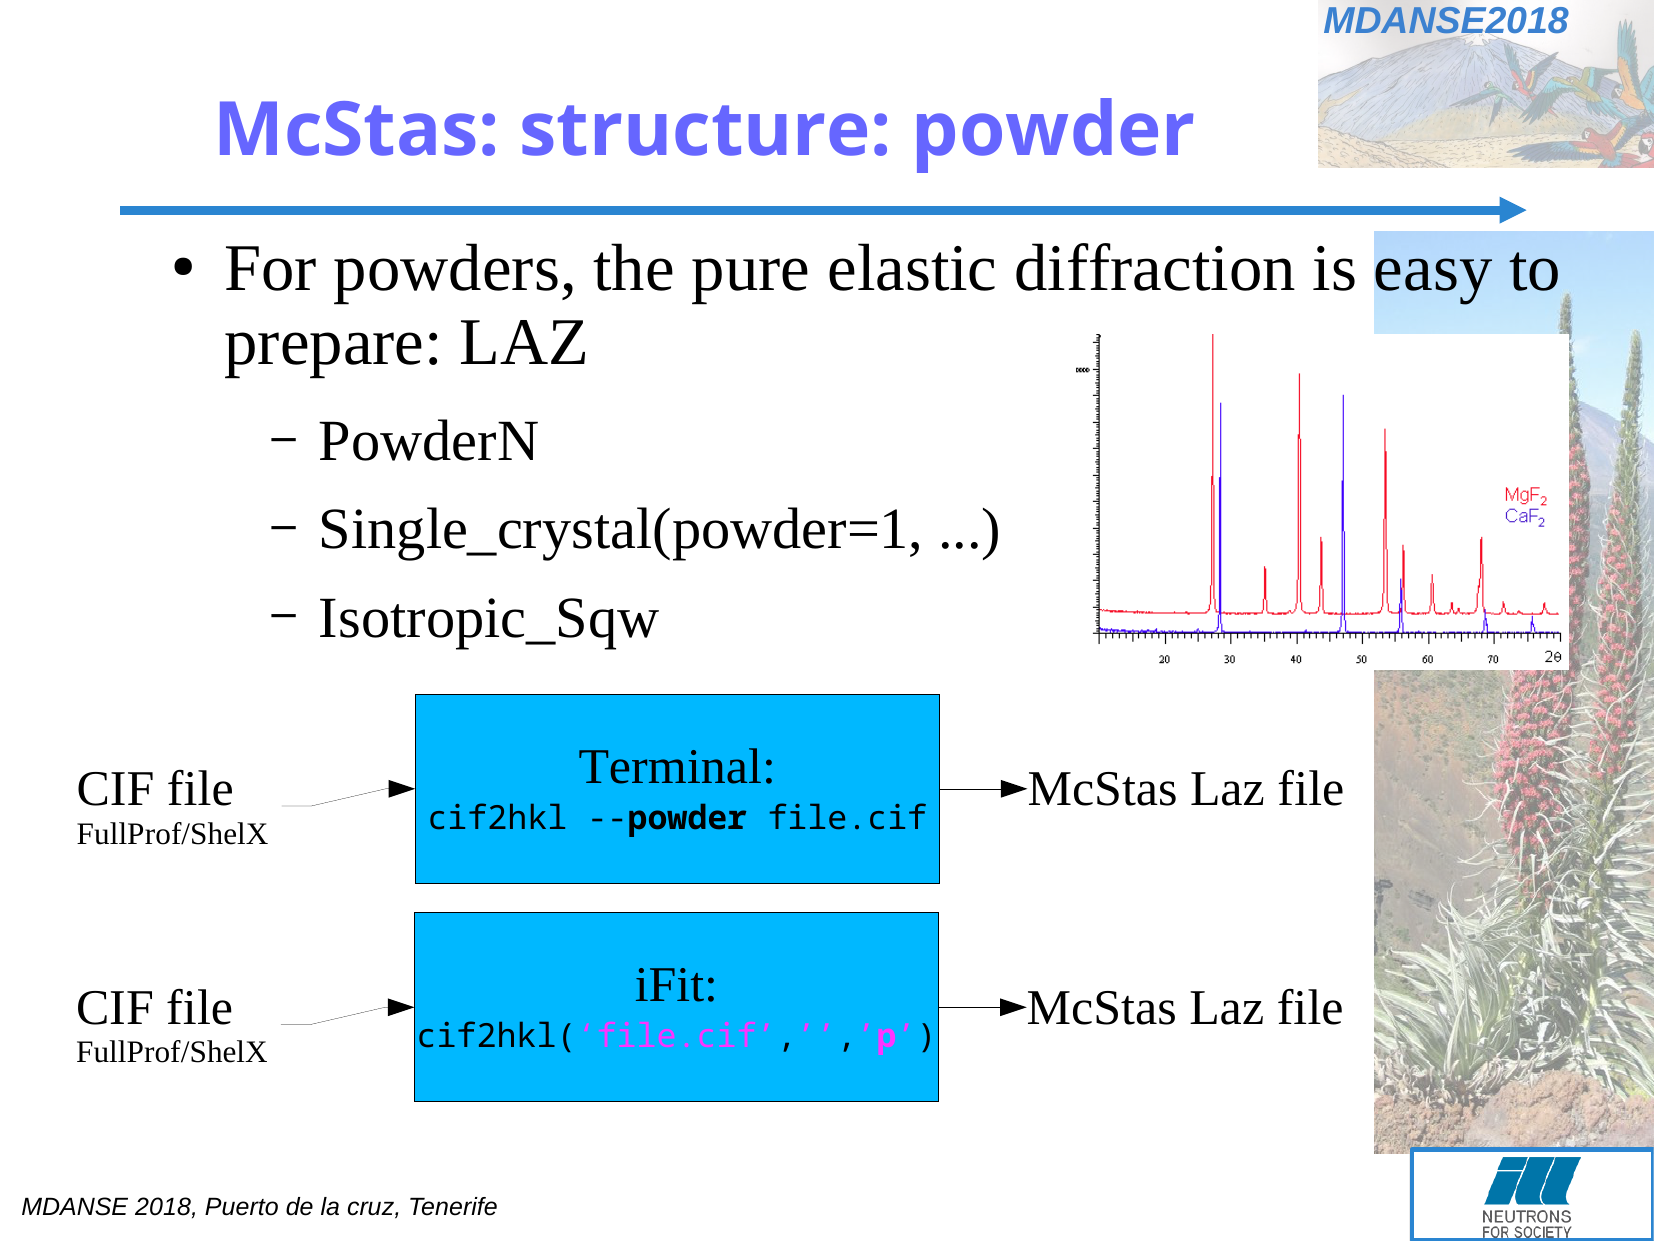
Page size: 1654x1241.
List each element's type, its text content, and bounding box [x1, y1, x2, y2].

text_box CIF file FullProf/ShelX [76, 761, 282, 851]
list For powders, the pure elastic diffraction is easy to prepare: LAZ PowderN Single_crystal(powder=1, ...) Isotropic_Sqw [82, 231, 1571, 748]
text_box McStas Laz file [1026, 979, 1371, 1036]
picture [1075, 334, 1569, 670]
text_box Terminal: cif2hkl --powder file.cif [415, 694, 940, 884]
text_box iFit: cif2hkl(‘file.cif’,’’,’p’) [414, 912, 939, 1102]
text_box CIF file FullProf/ShelX [75, 979, 281, 1070]
picture [1479, 1153, 1583, 1241]
text_box McStas Laz file [1027, 761, 1372, 817]
title McStas: structure: powder [82, 49, 1328, 203]
